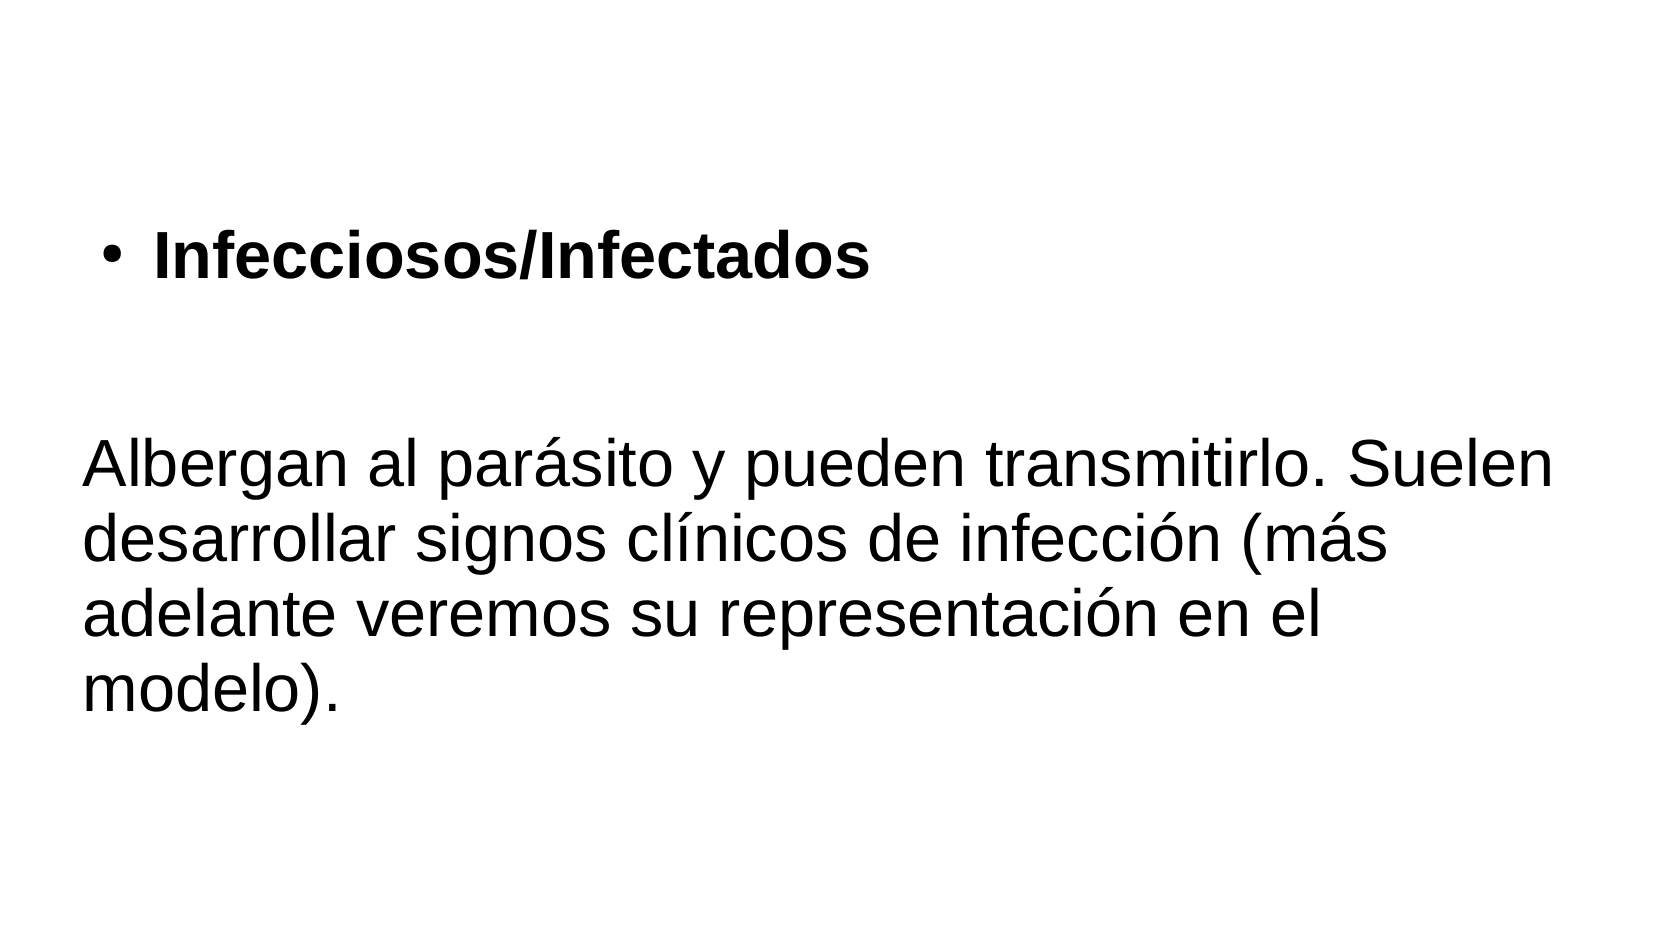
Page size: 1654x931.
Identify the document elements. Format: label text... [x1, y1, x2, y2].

list Infecciosos/Infectados Albergan al parásito y pueden transmitirlo. Suelen desarrollar signos clínicos de infección (más adelante veremos su representación en el modelo). [82, 217, 1571, 827]
